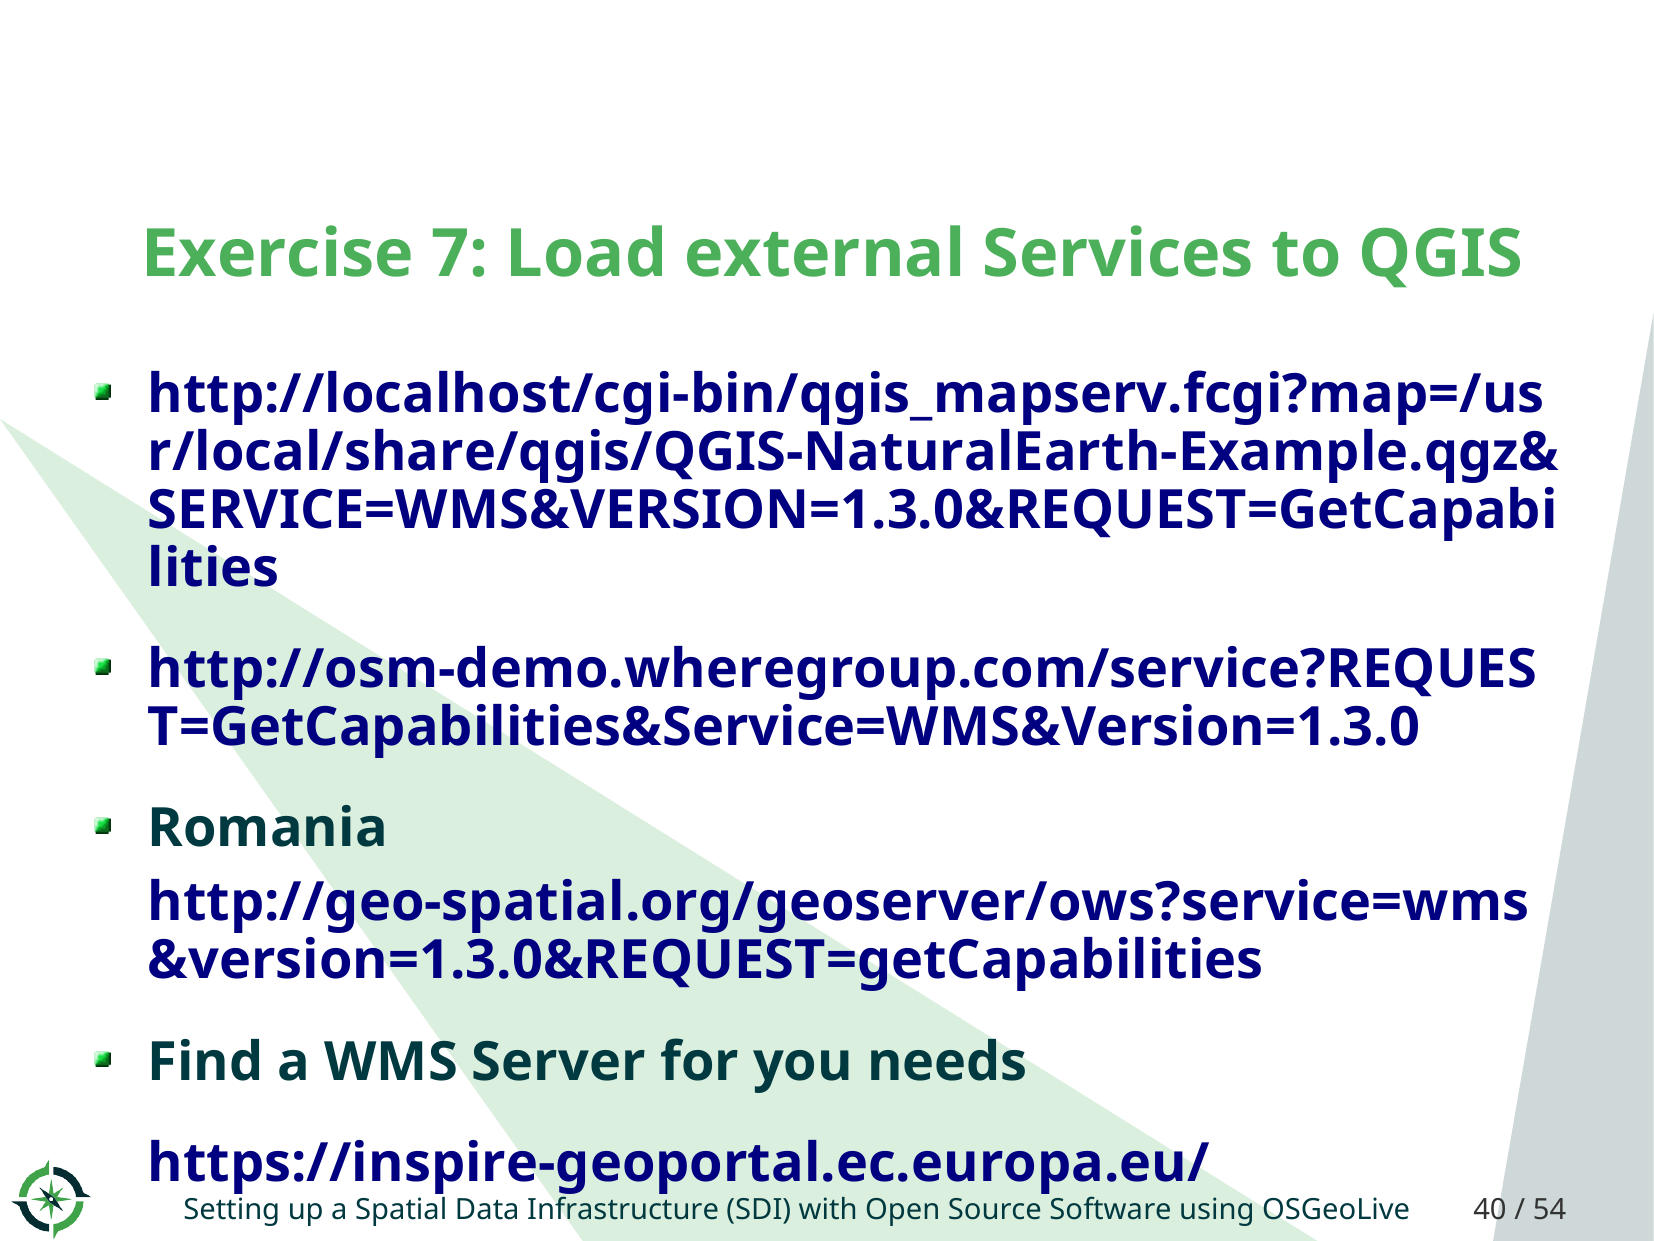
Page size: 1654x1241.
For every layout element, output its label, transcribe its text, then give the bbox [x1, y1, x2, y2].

picture [10, 1158, 76, 1240]
list http://localhost/cgi-bin/qgis_mapserv.fcgi?map=/usr/local/share/qgis/QGIS-NaturalEarth-Example.qgz&SERVICE=WMS&VERSION=1.3.0&REQUEST=GetCapabilities http://osm-demo.wheregroup.com/service?REQUEST=GetCapabilities&Service=WMS&Version=1.3.0 Romania http://geo-spatial.org/geoserver/ows?service=wms&version=1.3.0&REQUEST=getCapabilities Find a WMS Server for you needs https://inspire-geoportal.ec.europa.eu/ [76, 354, 1565, 1241]
title Exercise 7: Load external Services to QGIS [88, 173, 1577, 329]
